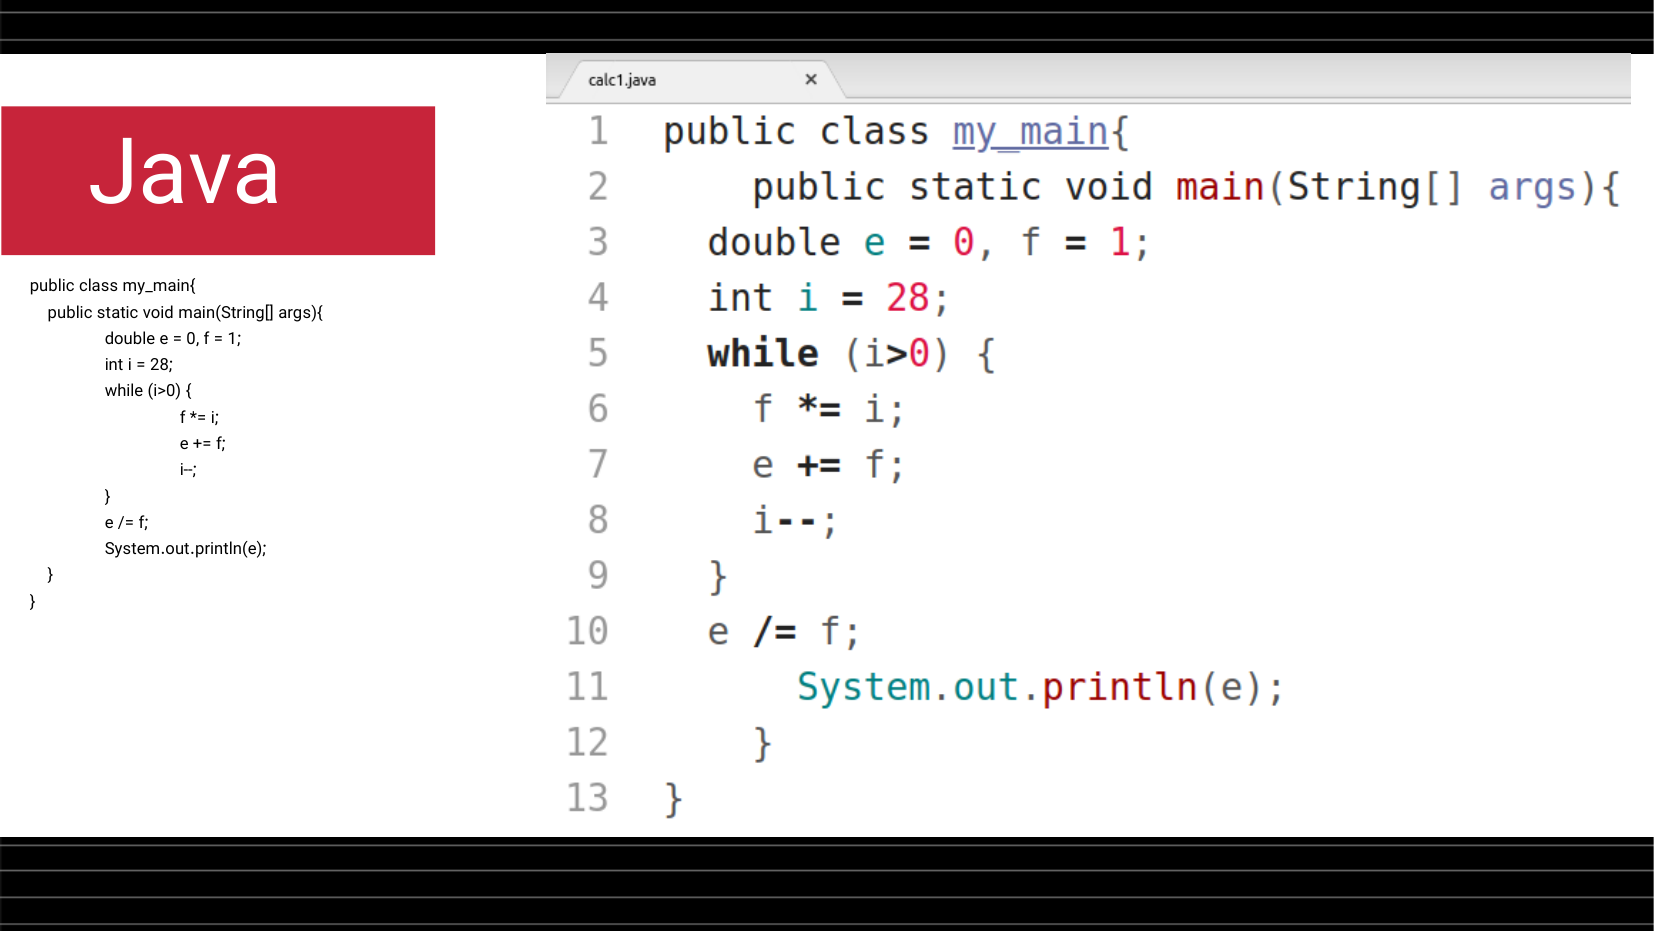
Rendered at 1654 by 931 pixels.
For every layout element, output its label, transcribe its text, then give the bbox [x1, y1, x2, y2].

title Java [1, 106, 436, 256]
picture [0, 0, 1654, 828]
text_box public class my_main{ public static void main(String[] args){ double e = 0, f = 1; int i = 28; while (i>0) { f *= i; e += f; i--; } e /= f; System.out.println(e); } } [15, 267, 339, 624]
picture [0, 837, 1654, 931]
